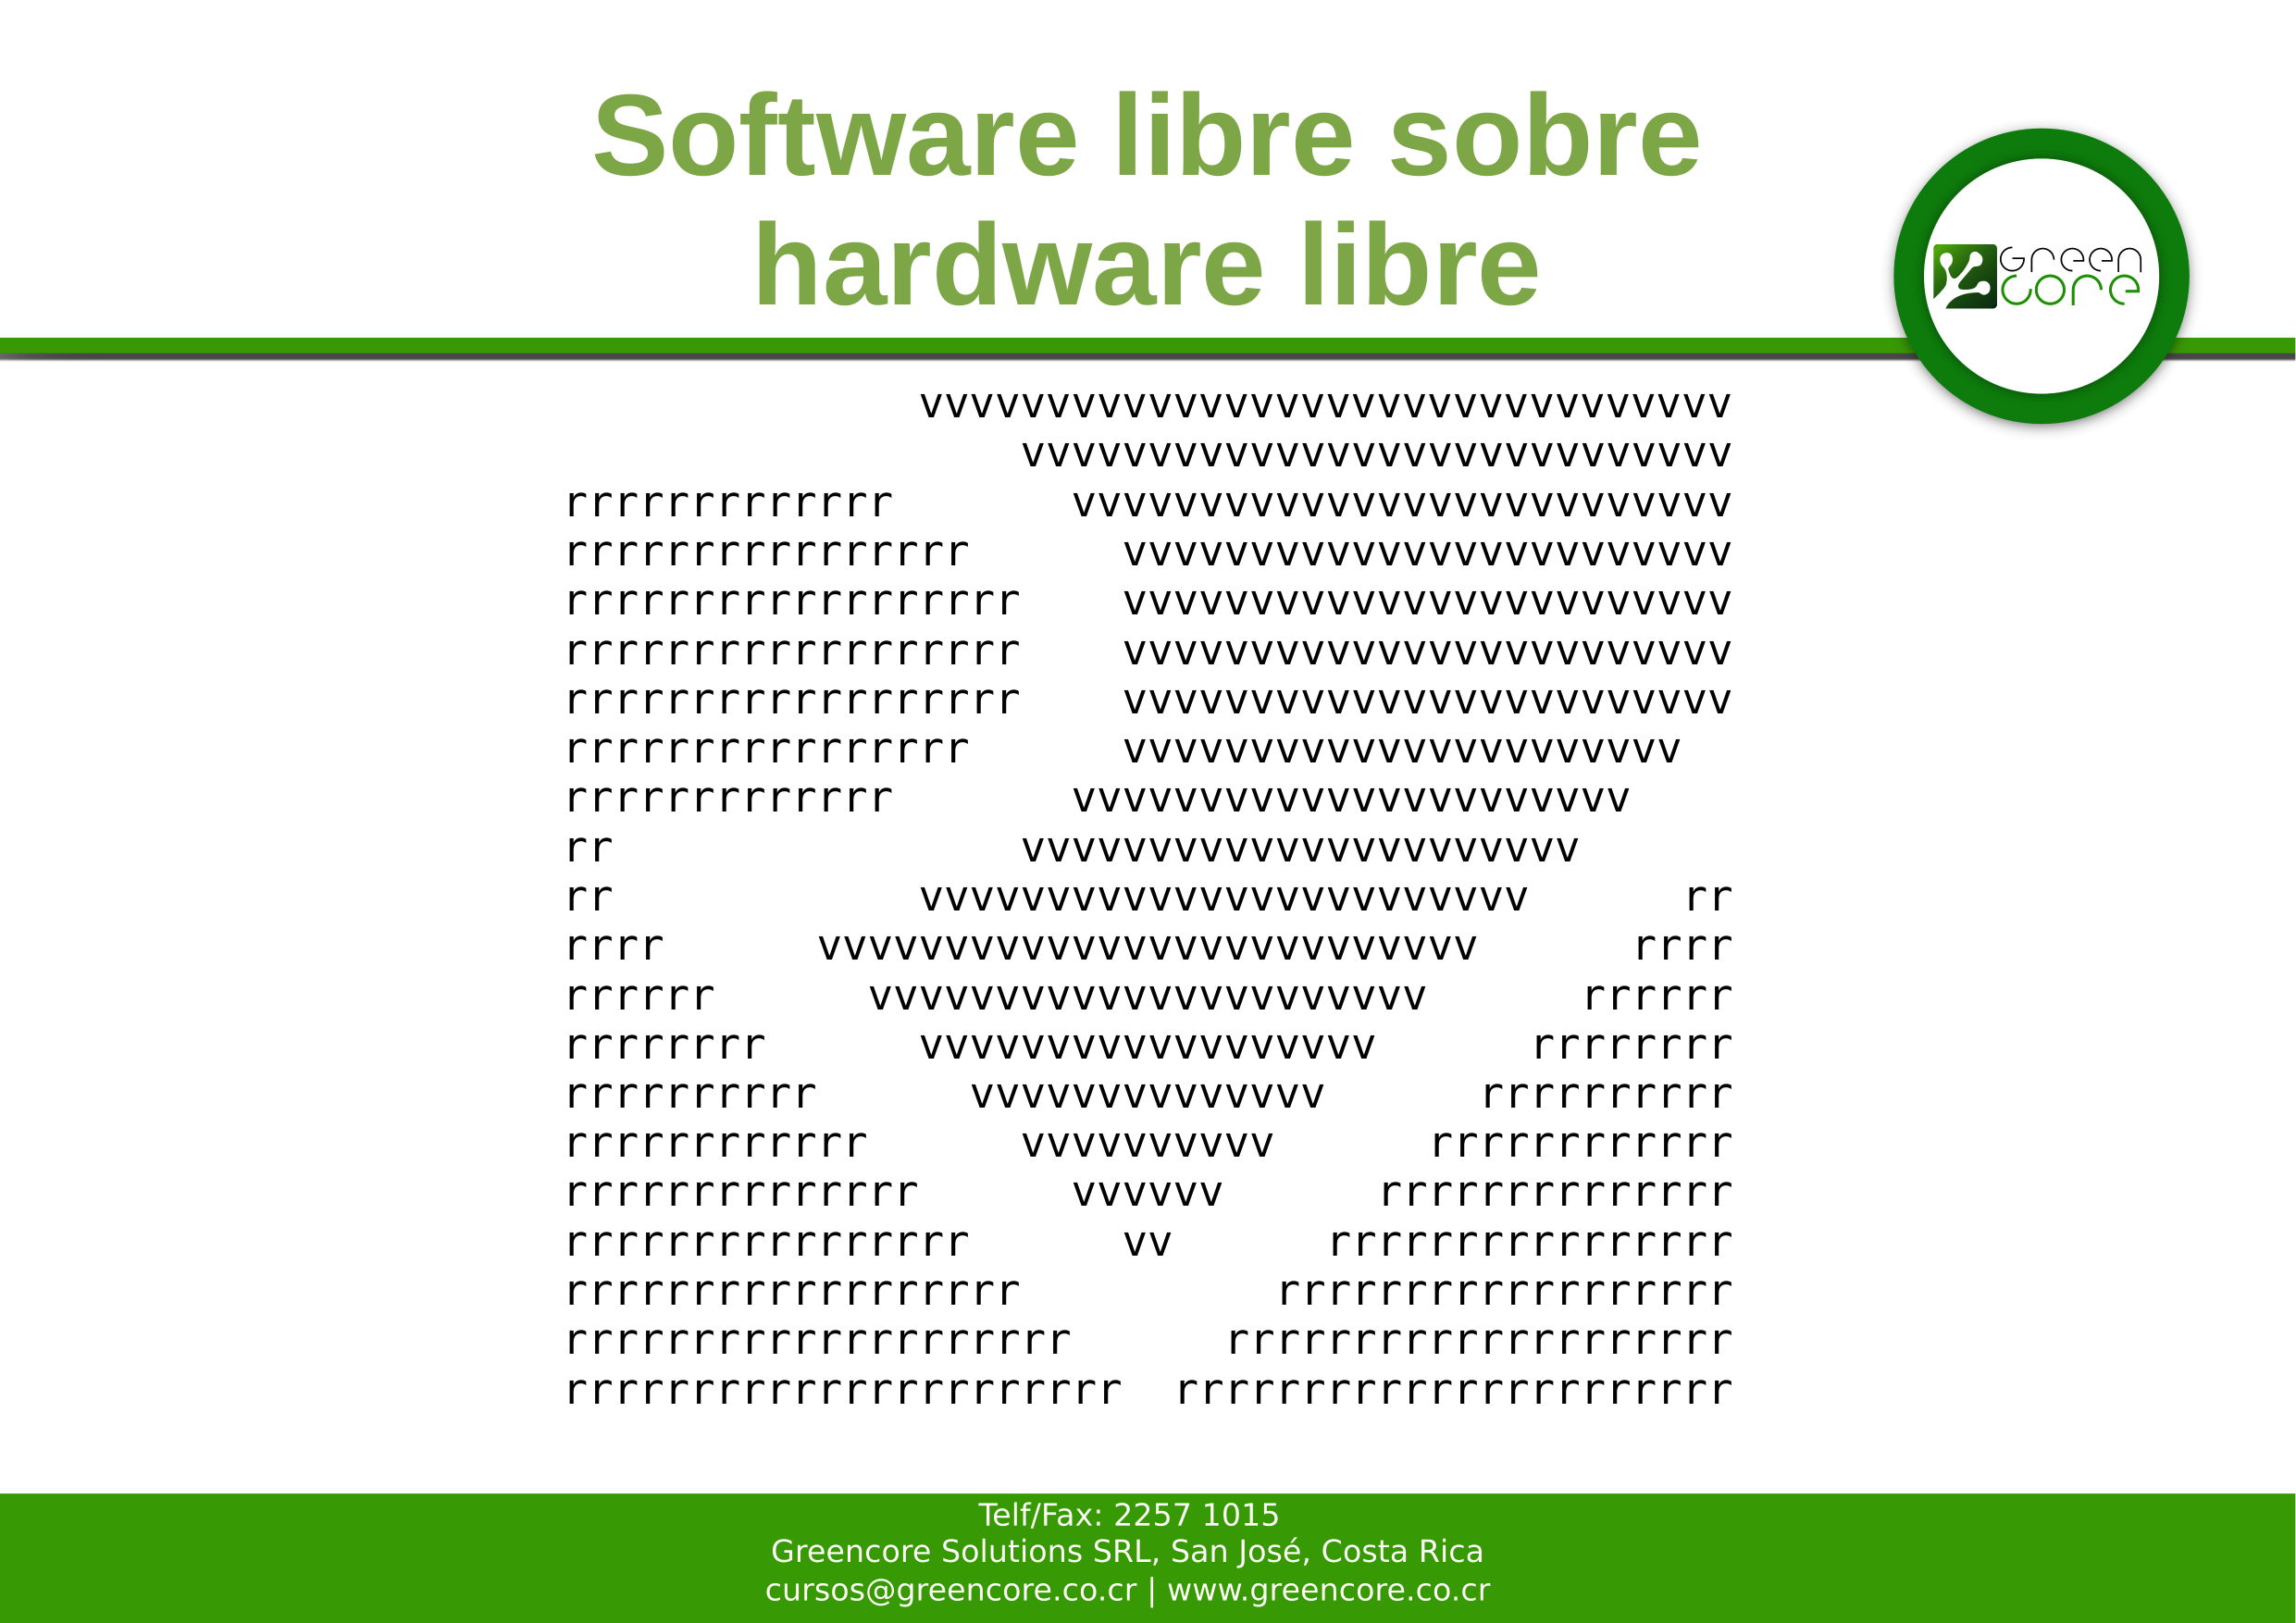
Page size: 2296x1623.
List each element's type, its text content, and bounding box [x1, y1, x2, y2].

subtitle vvvvvvvvvvvvvvvvvvvvvvvvvvvvvvvv vvvvvvvvvvvvvvvvvvvvvvvvvvvv rrrrrrrrrrrrr vvvvvvvvvvvvvvvvvvvvvvvvvv rrrrrrrrrrrrrrrr vvvvvvvvvvvvvvvvvvvvvvvv rrrrrrrrrrrrrrrrrr vvvvvvvvvvvvvvvvvvvvvvvv rrrrrrrrrrrrrrrrrr vvvvvvvvvvvvvvvvvvvvvvvv rrrrrrrrrrrrrrrrrr vvvvvvvvvvvvvvvvvvvvvvvv rrrrrrrrrrrrrrrr vvvvvvvvvvvvvvvvvvvvvv rrrrrrrrrrrrr vvvvvvvvvvvvvvvvvvvvvv rr vvvvvvvvvvvvvvvvvvvvvv rr vvvvvvvvvvvvvvvvvvvvvvvv rr rrrr vvvvvvvvvvvvvvvvvvvvvvvvvv rrrr rrrrrr vvvvvvvvvvvvvvvvvvvvvv rrrrrr rrrrrrrr vvvvvvvvvvvvvvvvvv rrrrrrrr rrrrrrrrrr vvvvvvvvvvvvvv rrrrrrrrrr rrrrrrrrrrrr vvvvvvvvvv rrrrrrrrrrrr rrrrrrrrrrrrrr vvvvvv rrrrrrrrrrrrrr rrrrrrrrrrrrrrrr vv rrrrrrrrrrrrrrrr rrrrrrrrrrrrrrrrrr rrrrrrrrrrrrrrrrrr rrrrrrrrrrrrrrrrrrrr rrrrrrrrrrrrrrrrrrrr rrrrrrrrrrrrrrrrrrrrrr rrrrrrrrrrrrrrrrrrrrrr [115, 378, 2181, 1464]
picture [0, 0, 2296, 1623]
title Software libre sobre hardware libre [115, 64, 2181, 336]
